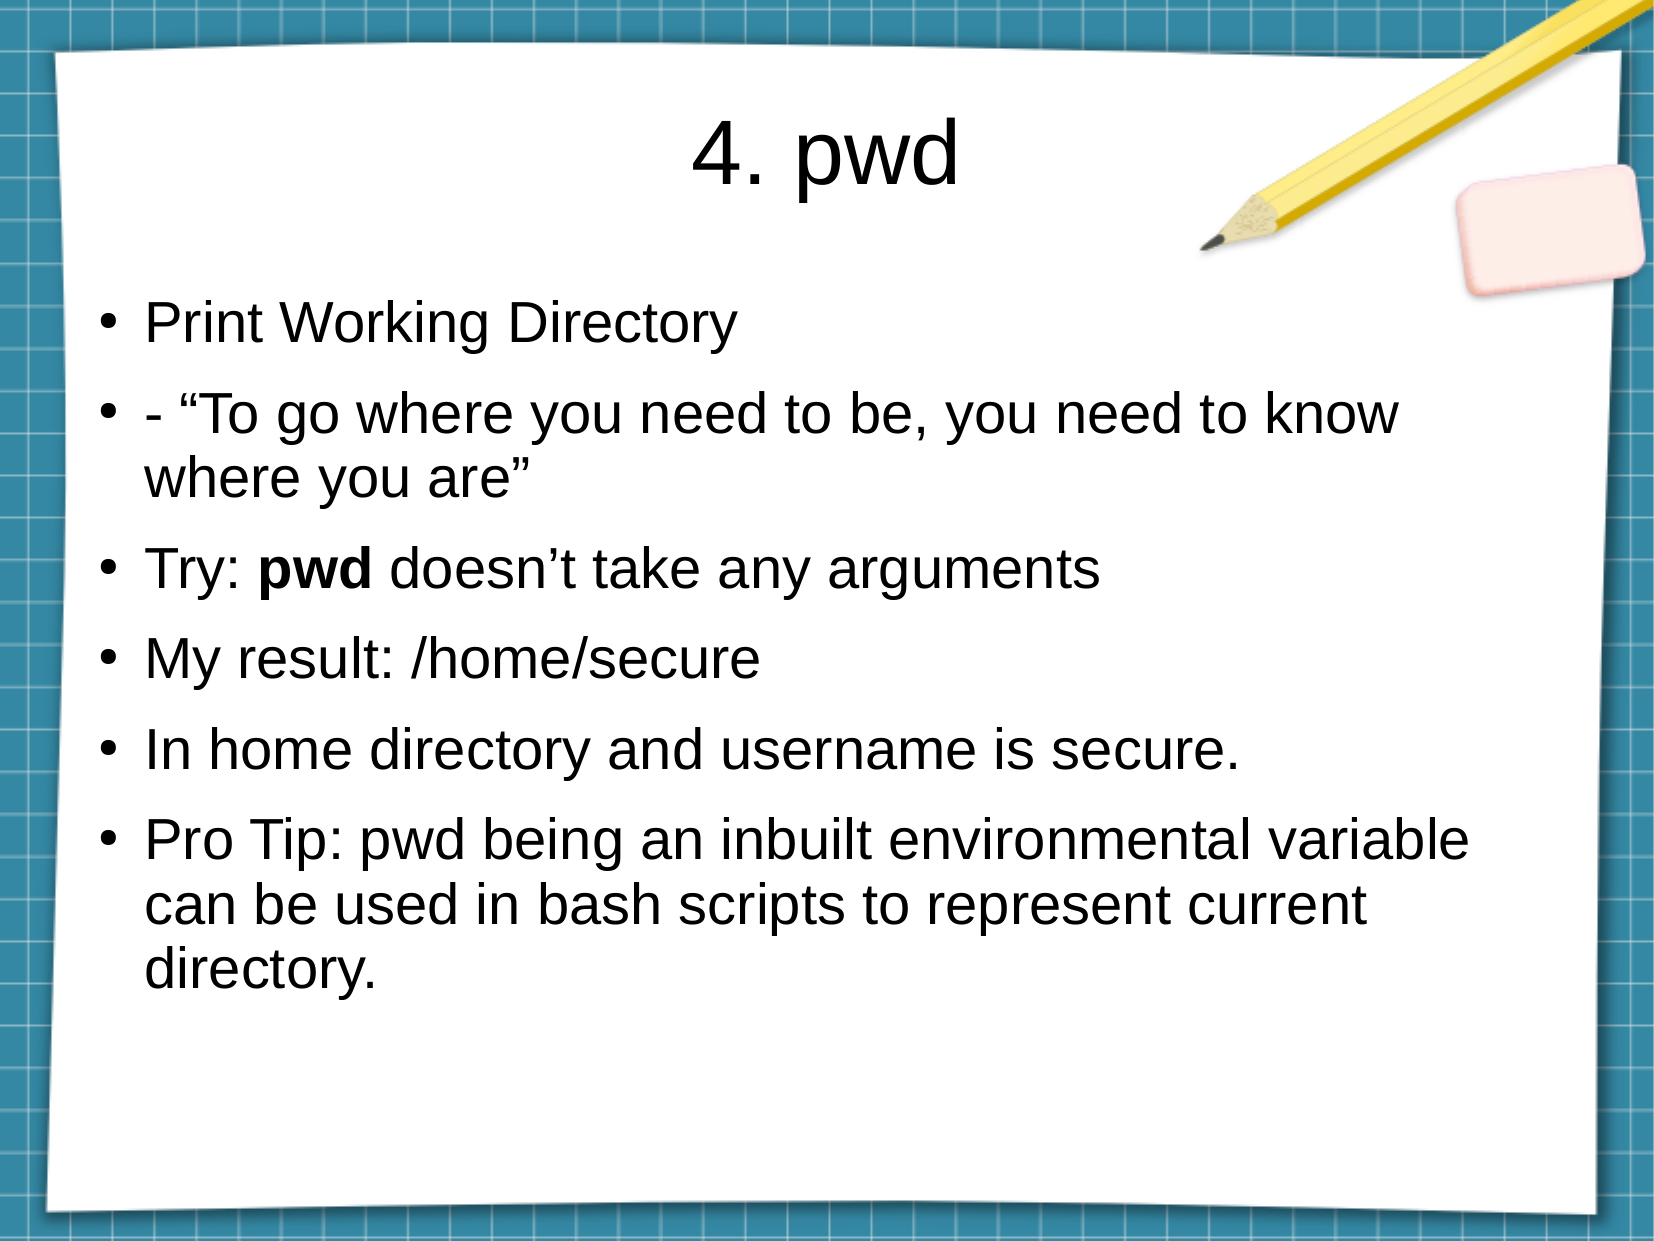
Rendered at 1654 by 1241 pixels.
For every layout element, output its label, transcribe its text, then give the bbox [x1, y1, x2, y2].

list Print Working Directory - “To go where you need to be, you need to know where you are” Try: pwd doesn’t take any arguments My result: /home/secure In home directory and username is secure. Pro Tip: pwd being an inbuilt environmental variable can be used in bash scripts to represent current directory. [82, 290, 1571, 1010]
picture [0, 0, 1654, 1241]
title 4. pwd [82, 49, 1571, 257]
